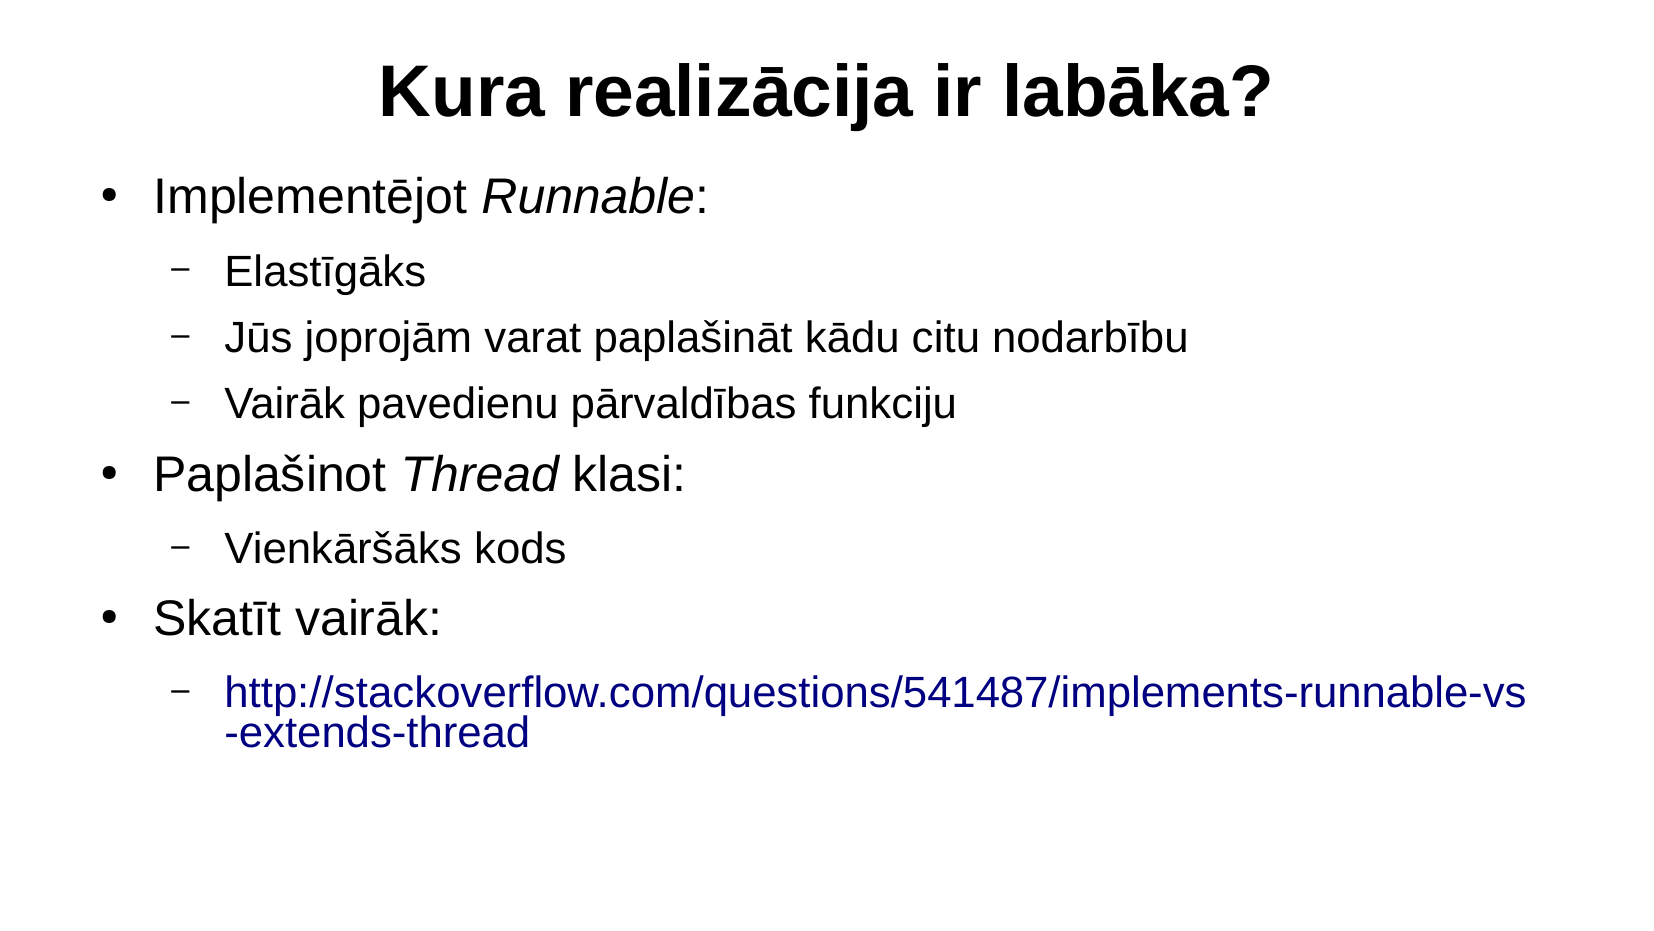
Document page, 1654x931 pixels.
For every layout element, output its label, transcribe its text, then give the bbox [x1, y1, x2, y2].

list Implementējot Runnable: Elastīgāks Jūs joprojām varat paplašināt kādu citu nodarbību Vairāk pavedienu pārvaldības funkciju Paplašinot Thread klasi: Vienkāršāks kods Skatīt vairāk: http://stackoverflow.com/questions/541487/implements-runnable-vs-extends-thread [82, 168, 1538, 889]
title Kura realizācija ir labāka? [82, 50, 1571, 133]
